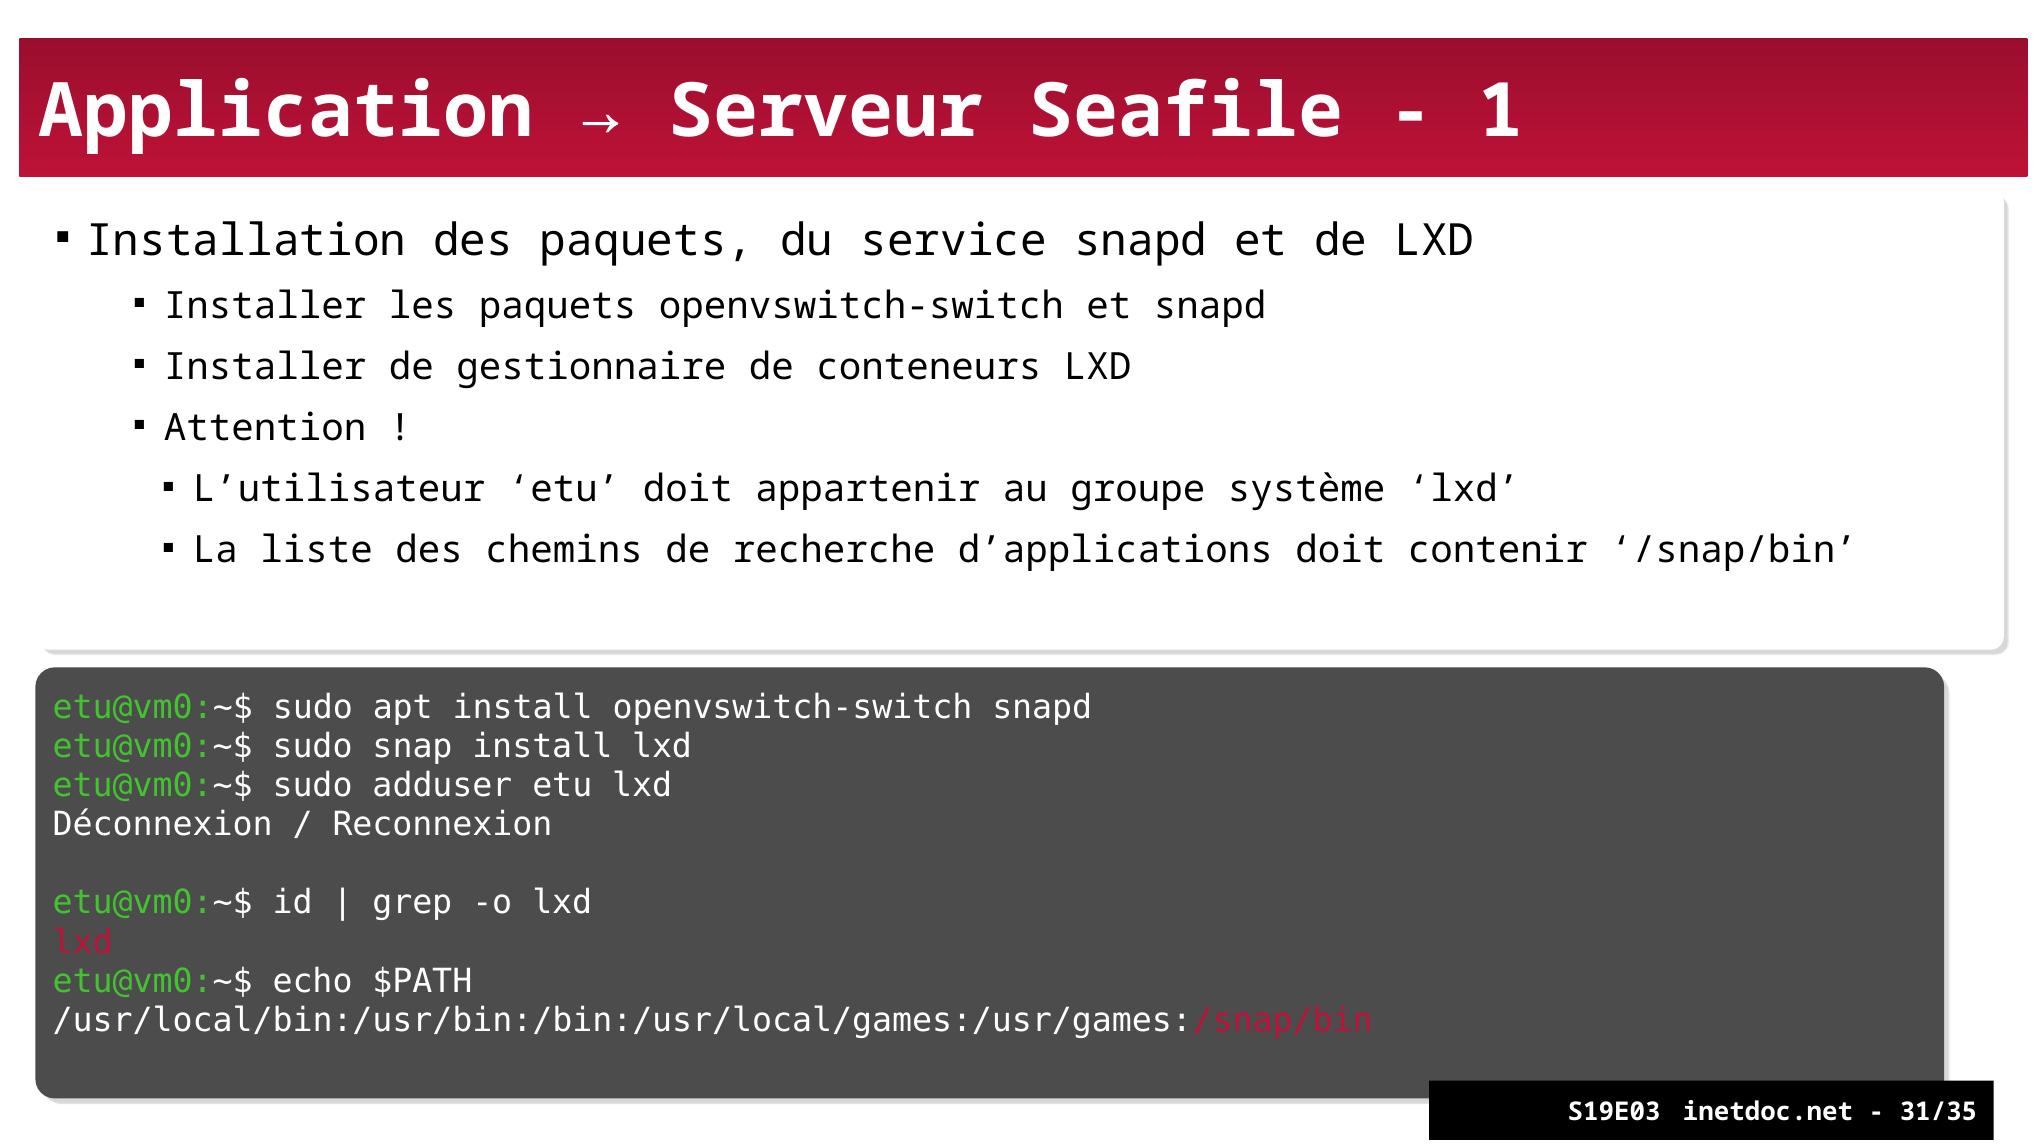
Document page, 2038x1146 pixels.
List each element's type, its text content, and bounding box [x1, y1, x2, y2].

text_box Installation des paquets, du service snapd et de LXD Installer les paquets openvswitch-switch et snapd Installer de gestionnaire de conteneurs LXD Attention ! L’utilisateur ‘etu’ doit appartenir au groupe système ‘lxd’ La liste des chemins de recherche d’applications doit contenir ‘/snap/bin’ [35, 188, 2004, 650]
text_box etu@vm0:~$ sudo apt install openvswitch-switch snapd etu@vm0:~$ sudo snap install lxd etu@vm0:~$ sudo adduser etu lxd Déconnexion / Reconnexion etu@vm0:~$ id | grep -o lxd lxd etu@vm0:~$ echo $PATH /usr/local/bin:/usr/bin:/bin:/usr/local/games:/usr/games:/snap/bin [35, 667, 1945, 1099]
text_box S19E03 inetdoc.net - <numéro>/35 [1429, 1080, 1994, 1140]
text_box Application → Serveur Seafile - 1 [19, 38, 2028, 177]
